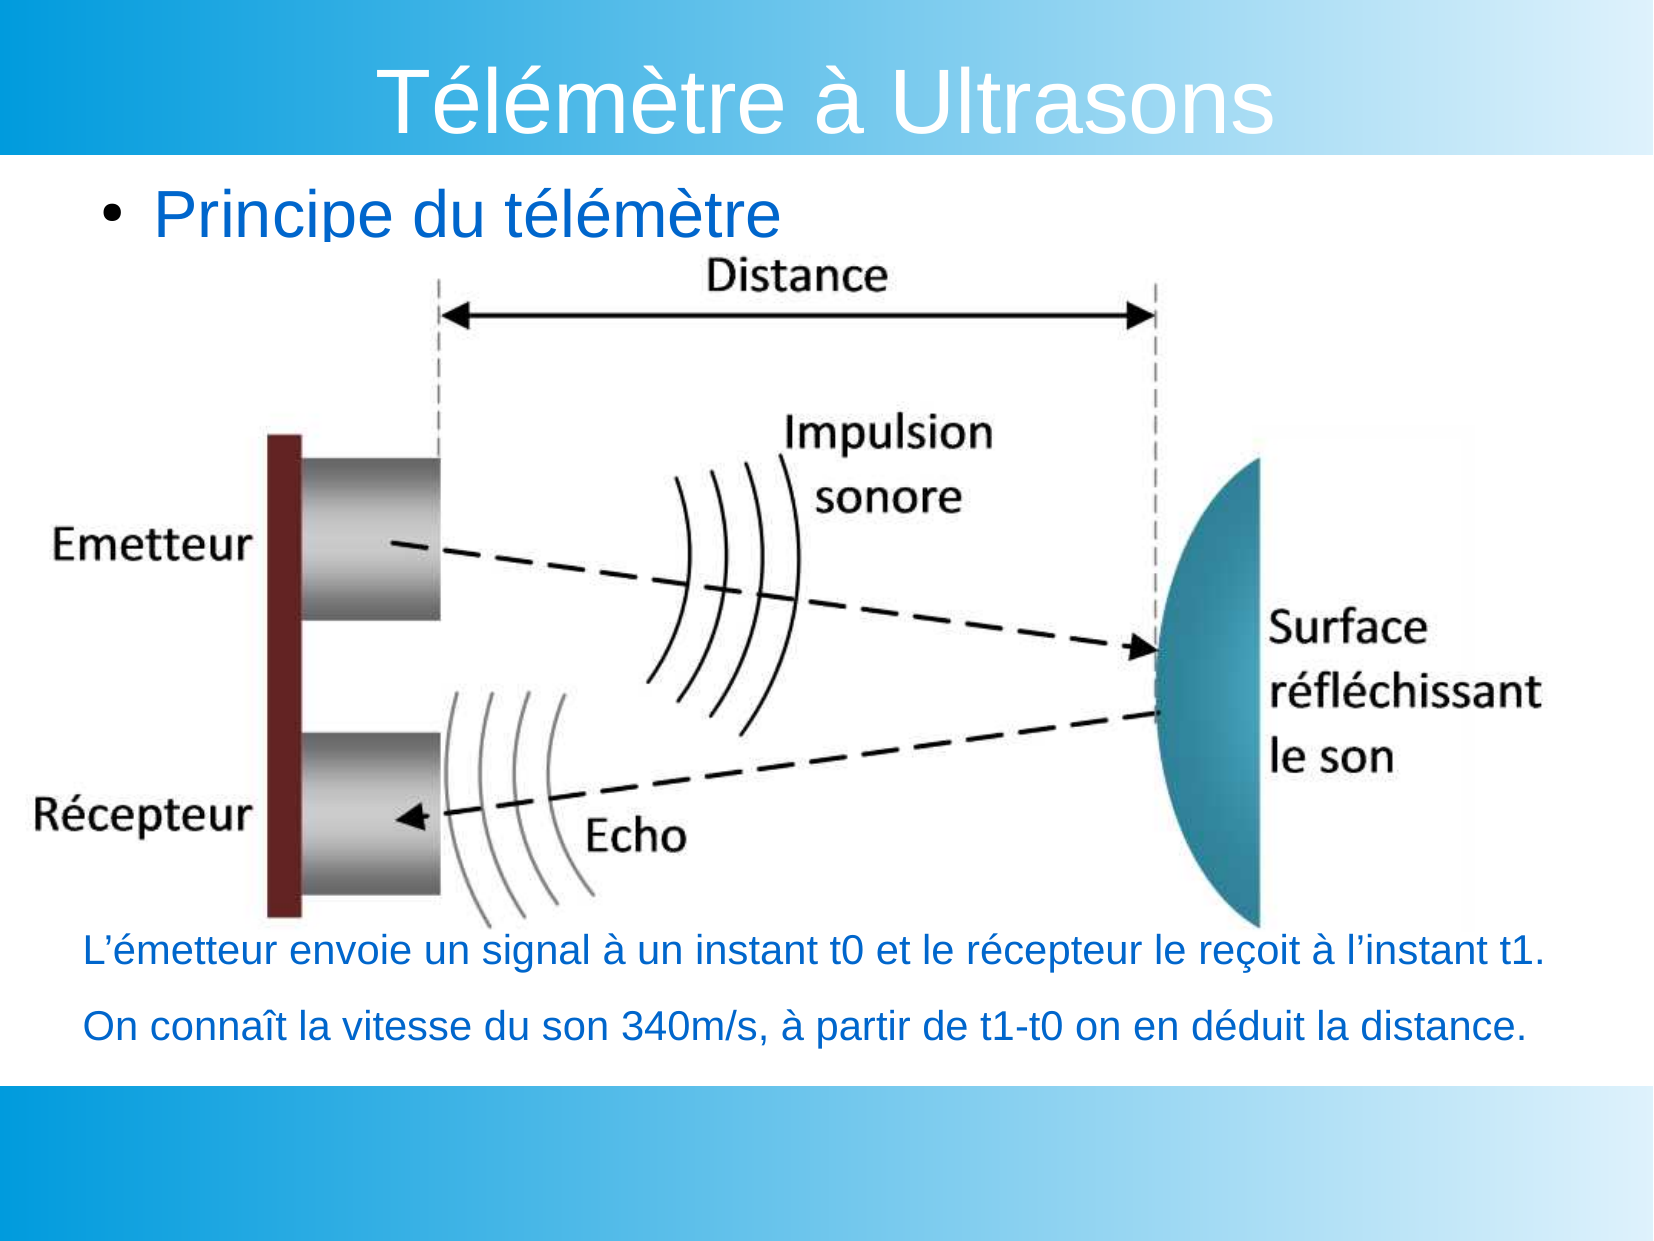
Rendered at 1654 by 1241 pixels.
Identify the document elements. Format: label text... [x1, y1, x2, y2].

title Télémètre à Ultrasons [82, 49, 1571, 155]
list Principe du télémètre L’émetteur envoie un signal à un instant t0 et le récepteur le reçoit à l’instant t1. On connaît la vitesse du son 340m/s, à partir de t1-t0 on en déduit la distance. [82, 177, 1571, 1087]
picture [25, 242, 1560, 932]
